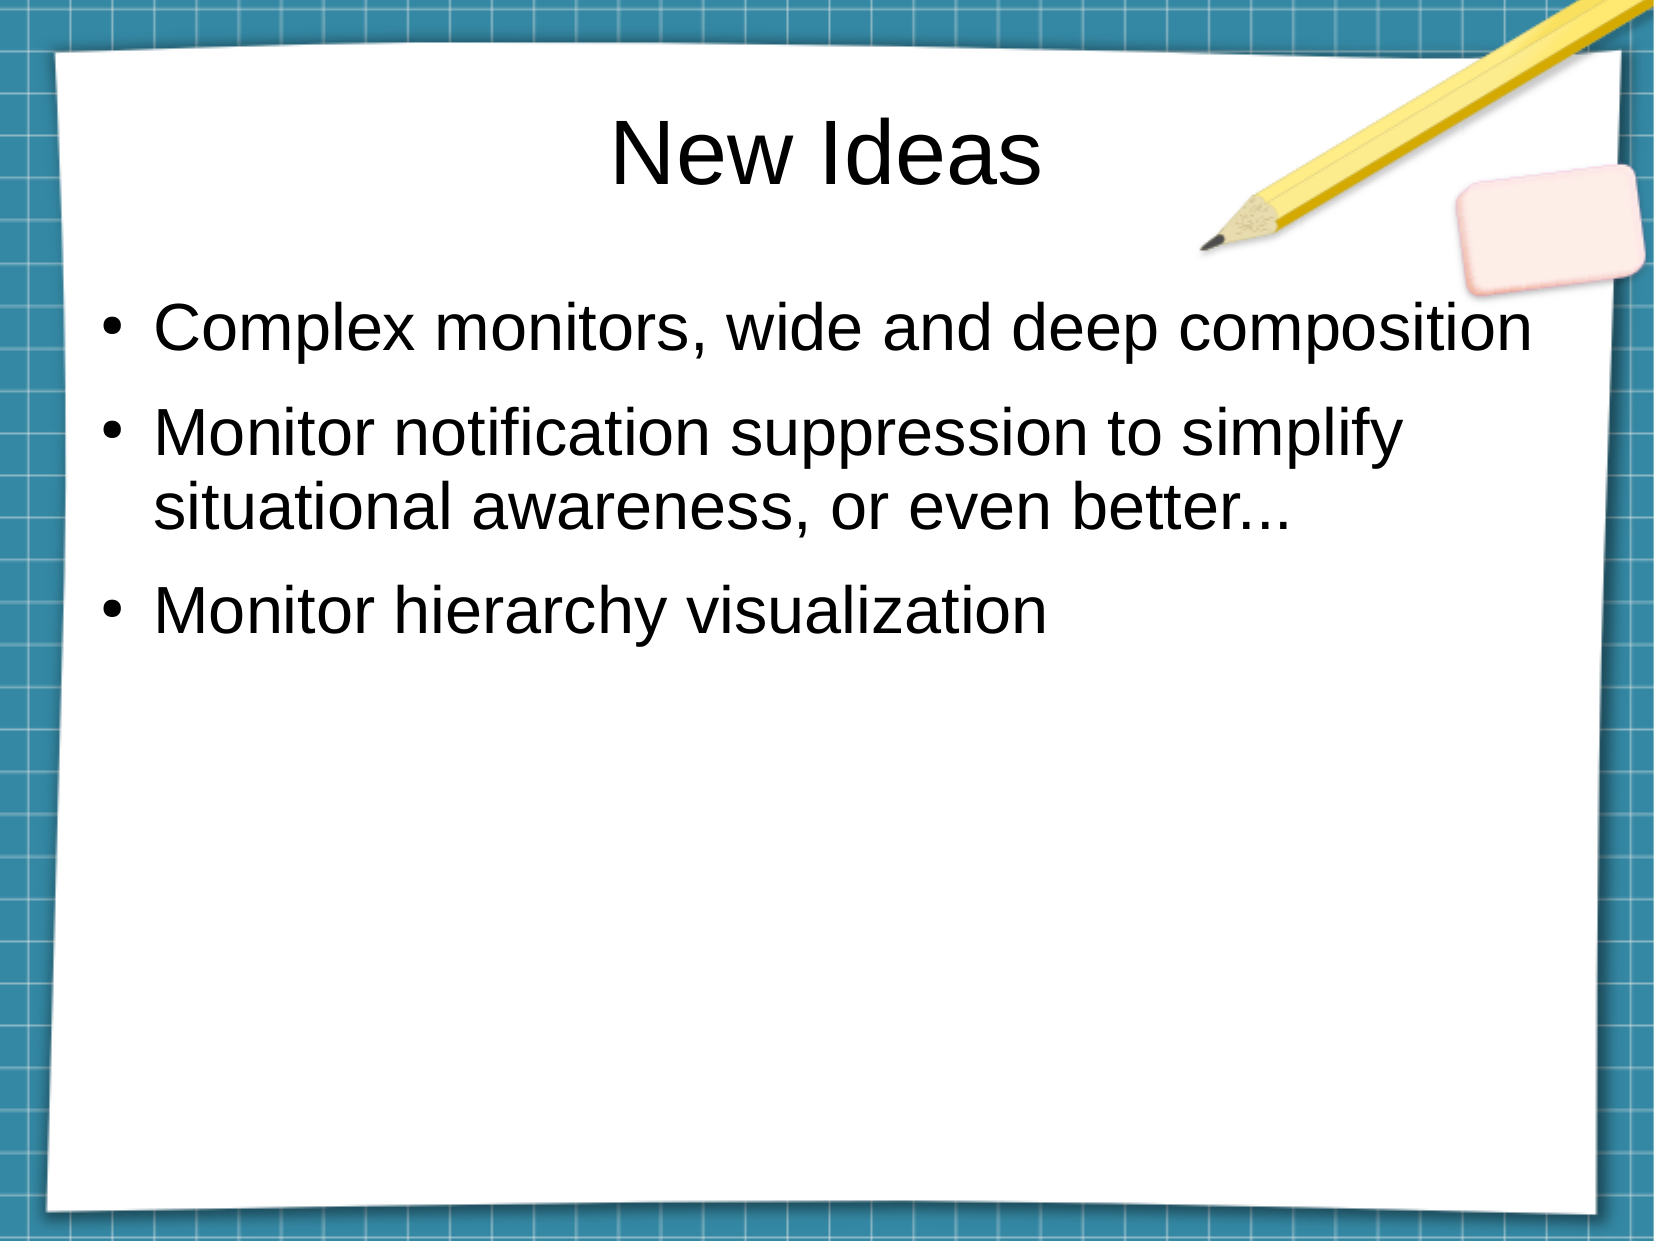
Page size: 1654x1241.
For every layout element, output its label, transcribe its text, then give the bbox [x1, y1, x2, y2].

list Complex monitors, wide and deep composition Monitor notification suppression to simplify situational awareness, or even better... Monitor hierarchy visualization [82, 290, 1571, 1010]
title New Ideas [82, 49, 1571, 257]
picture [0, 0, 1654, 1241]
